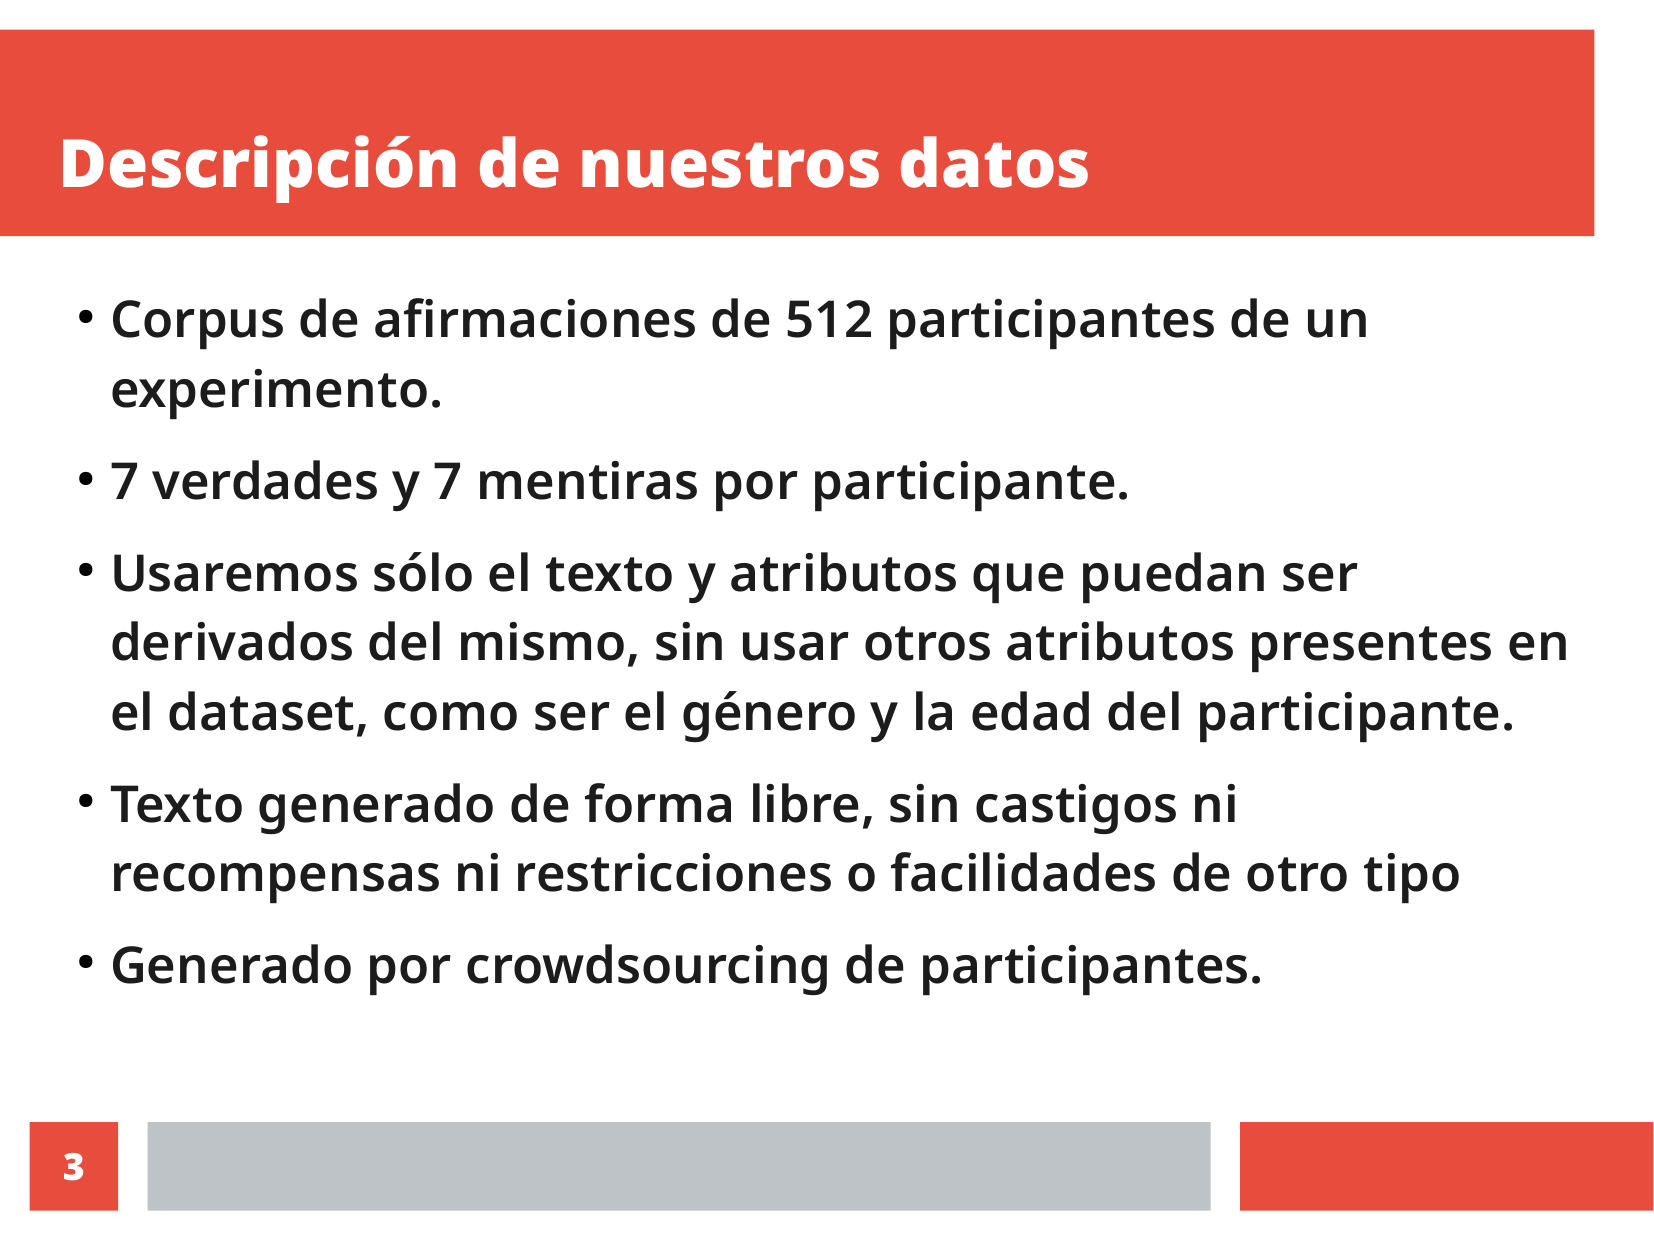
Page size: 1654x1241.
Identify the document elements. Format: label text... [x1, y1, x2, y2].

list Corpus de afirmaciones de 512 participantes de un experimento. 7 verdades y 7 mentiras por participante. Usaremos sólo el texto y atributos que puedan ser derivados del mismo, sin usar otros atributos presentes en el dataset, como ser el género y la edad del participante. Texto generado de forma libre, sin castigos ni recompensas ni restricciones o facilidades de otro tipo Generado por crowdsourcing de participantes. [76, 283, 1583, 1052]
title Descripción de nuestros datos [59, 59, 1595, 207]
